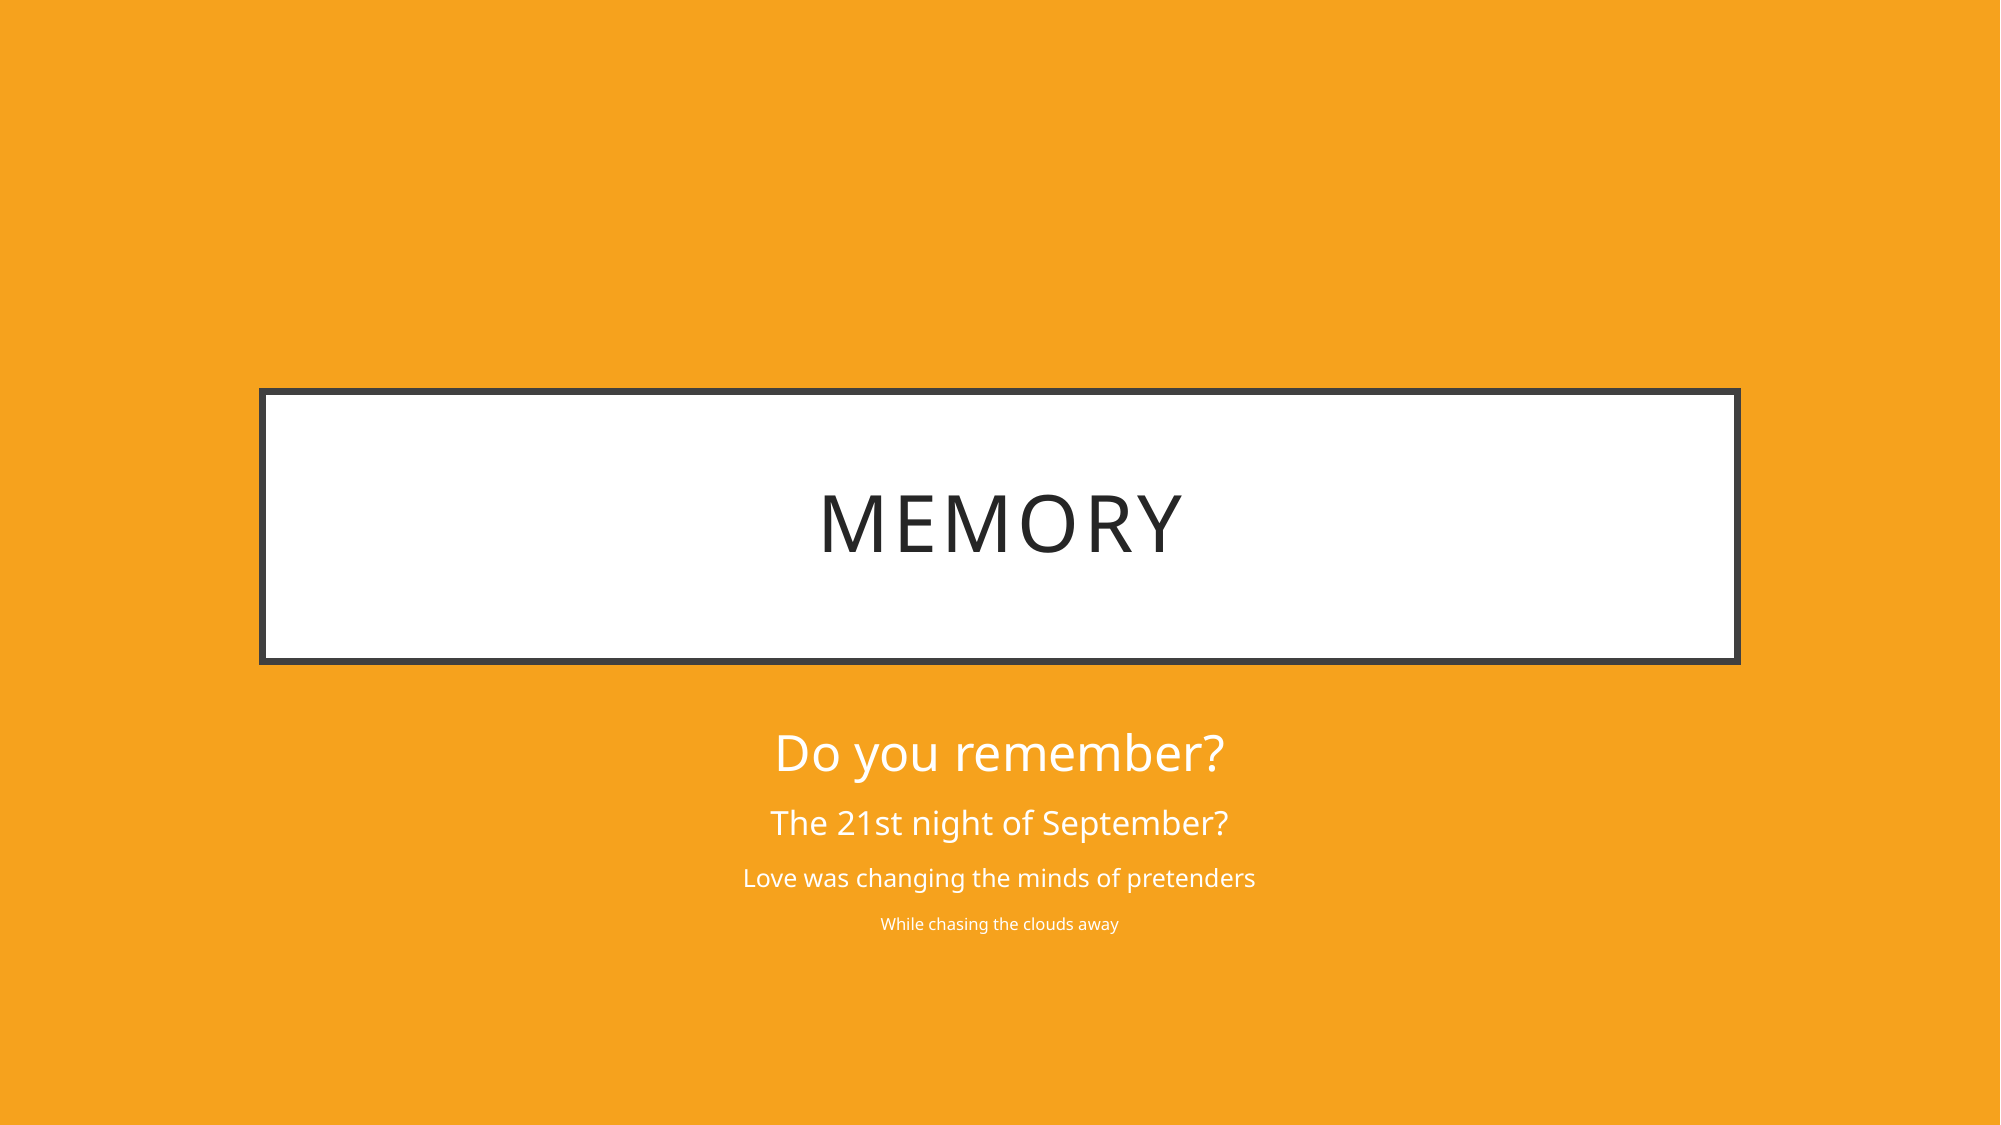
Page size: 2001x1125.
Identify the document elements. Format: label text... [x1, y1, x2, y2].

list Do you remember? The 21st night of September? Love was changing the minds of pretenders While chasing the clouds away [442, 713, 1558, 984]
title Memory [262, 391, 1738, 662]
